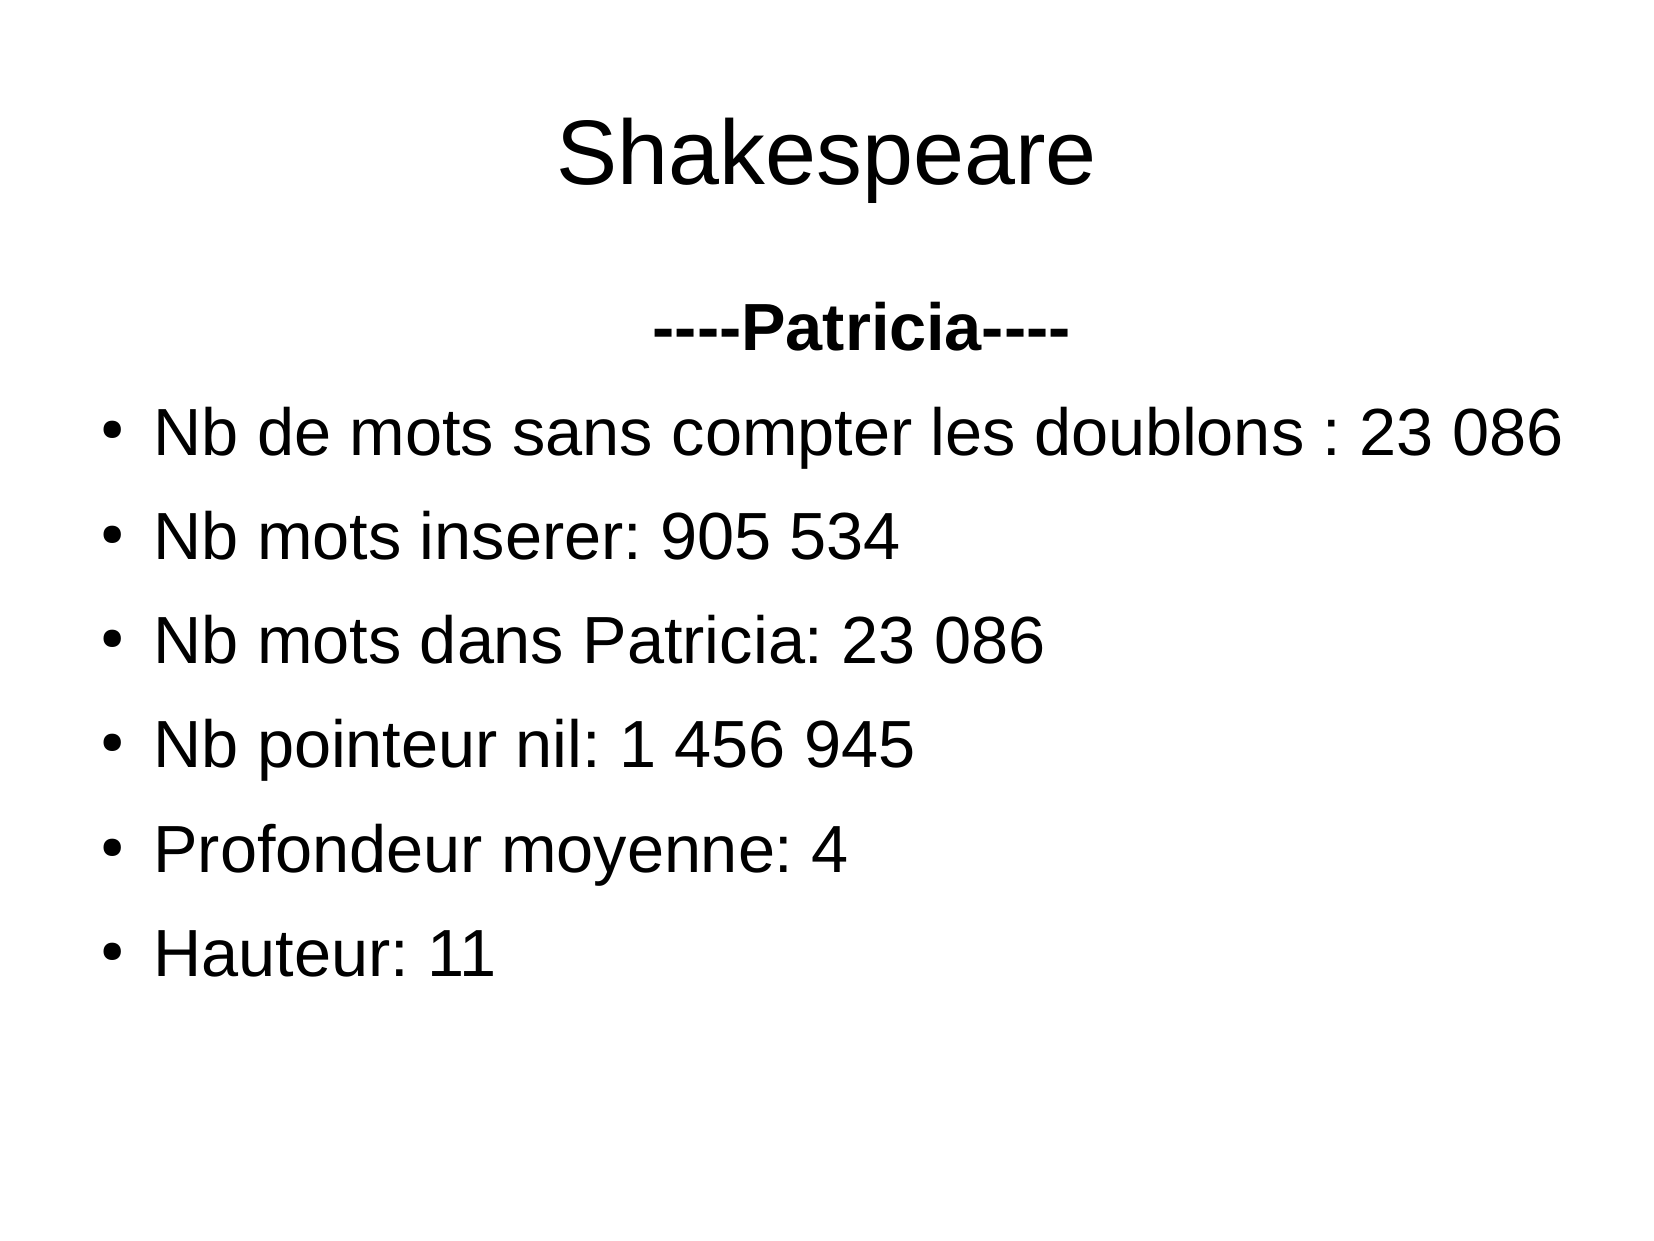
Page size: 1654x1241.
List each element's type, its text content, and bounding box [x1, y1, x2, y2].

list ----Patricia---- Nb de mots sans compter les doublons : 23 086 Nb mots inserer: 905 534 Nb mots dans Patricia: 23 086 Nb pointeur nil: 1 456 945 Profondeur moyenne: 4 Hauteur: 11 [82, 290, 1571, 1010]
title Shakespeare [82, 49, 1571, 257]
